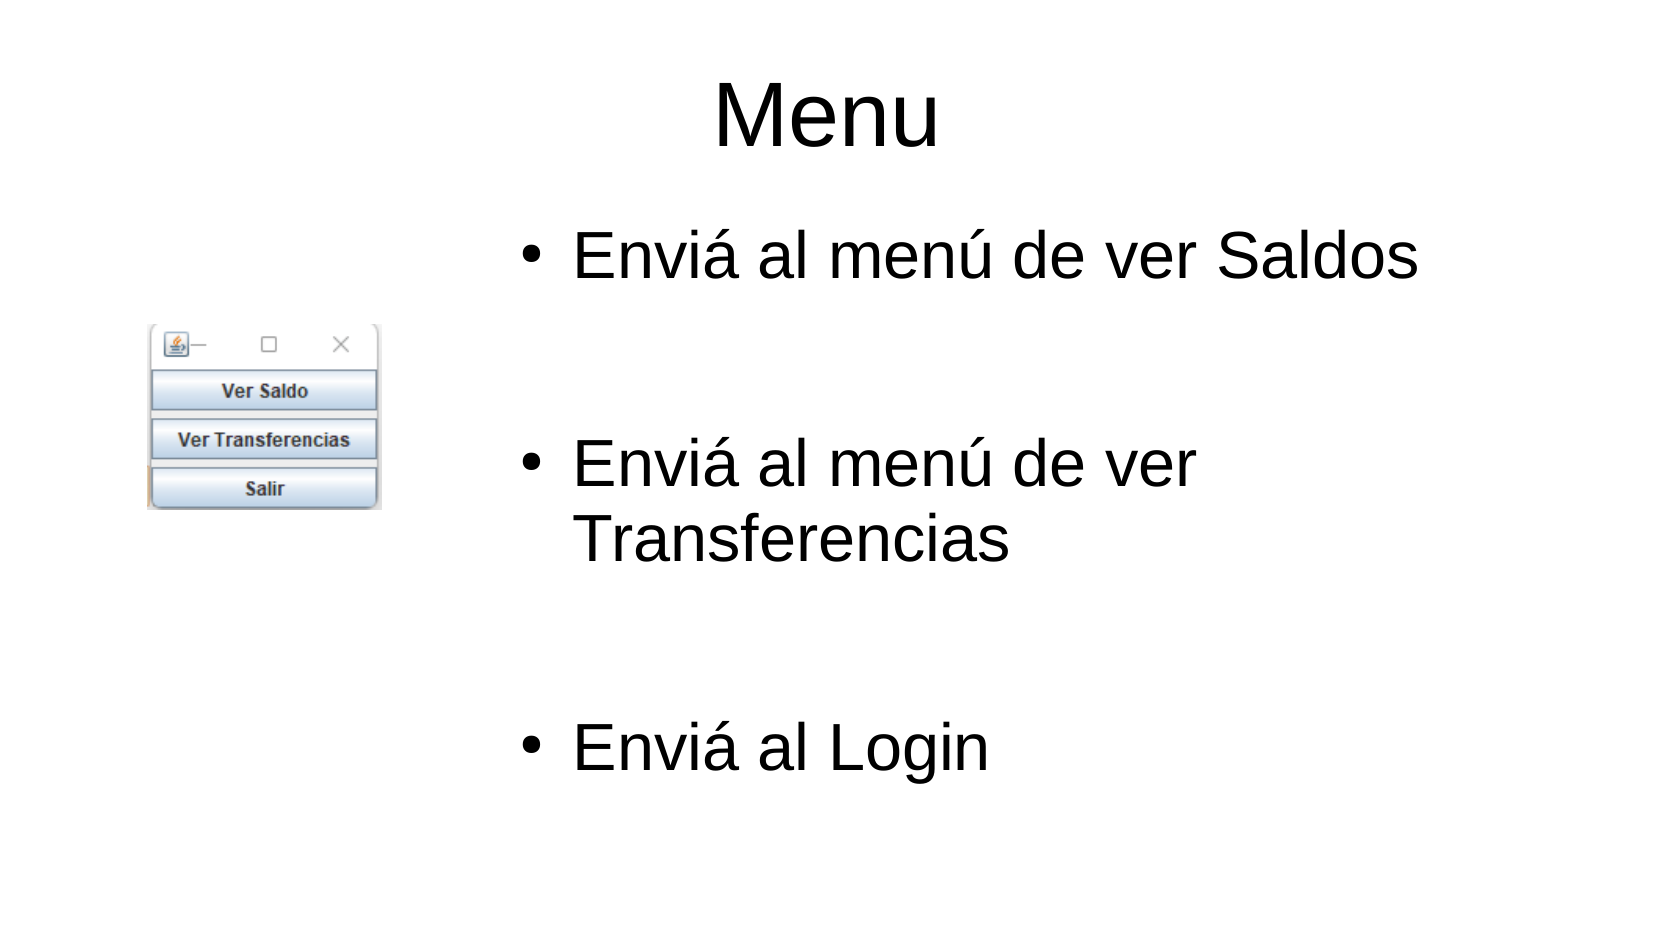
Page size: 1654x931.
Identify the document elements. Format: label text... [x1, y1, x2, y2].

list Enviá al menú de ver Saldos Enviá al menú de ver Transferencias Enviá al Login [501, 217, 1571, 827]
picture [147, 324, 382, 510]
title Menu [82, 37, 1571, 193]
